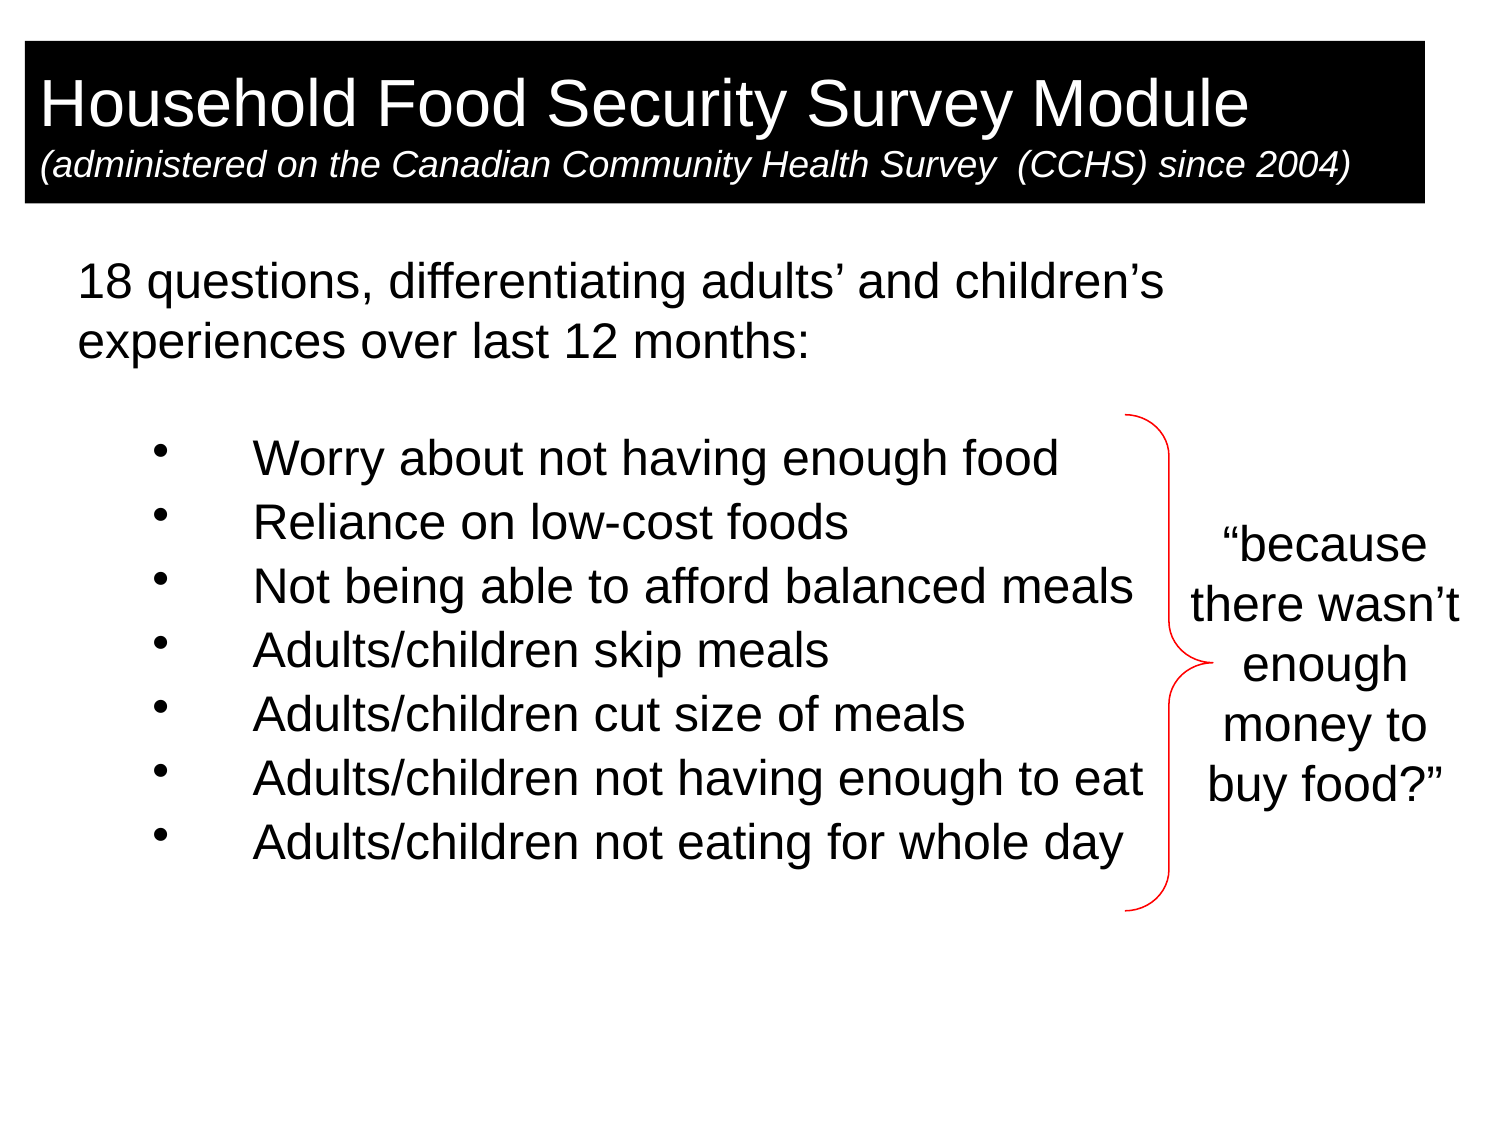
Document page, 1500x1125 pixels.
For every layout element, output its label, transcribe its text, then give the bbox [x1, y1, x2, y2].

title Household Food Security Survey Module (administered on the Canadian Community Health Survey (CCHS) since 2004) [24, 40, 1425, 204]
list Worry about not having enough food Reliance on low-cost foods Not being able to afford balanced meals Adults/children skip meals Adults/children cut size of meals Adults/children not having enough to eat Adults/children not eating for whole day [137, 425, 1188, 938]
text_box 18 questions, differentiating adults’ and children’s experiences over last 12 months: [62, 240, 1450, 376]
text_box “because there wasn’t enough money to buy food?” [1168, 503, 1482, 819]
